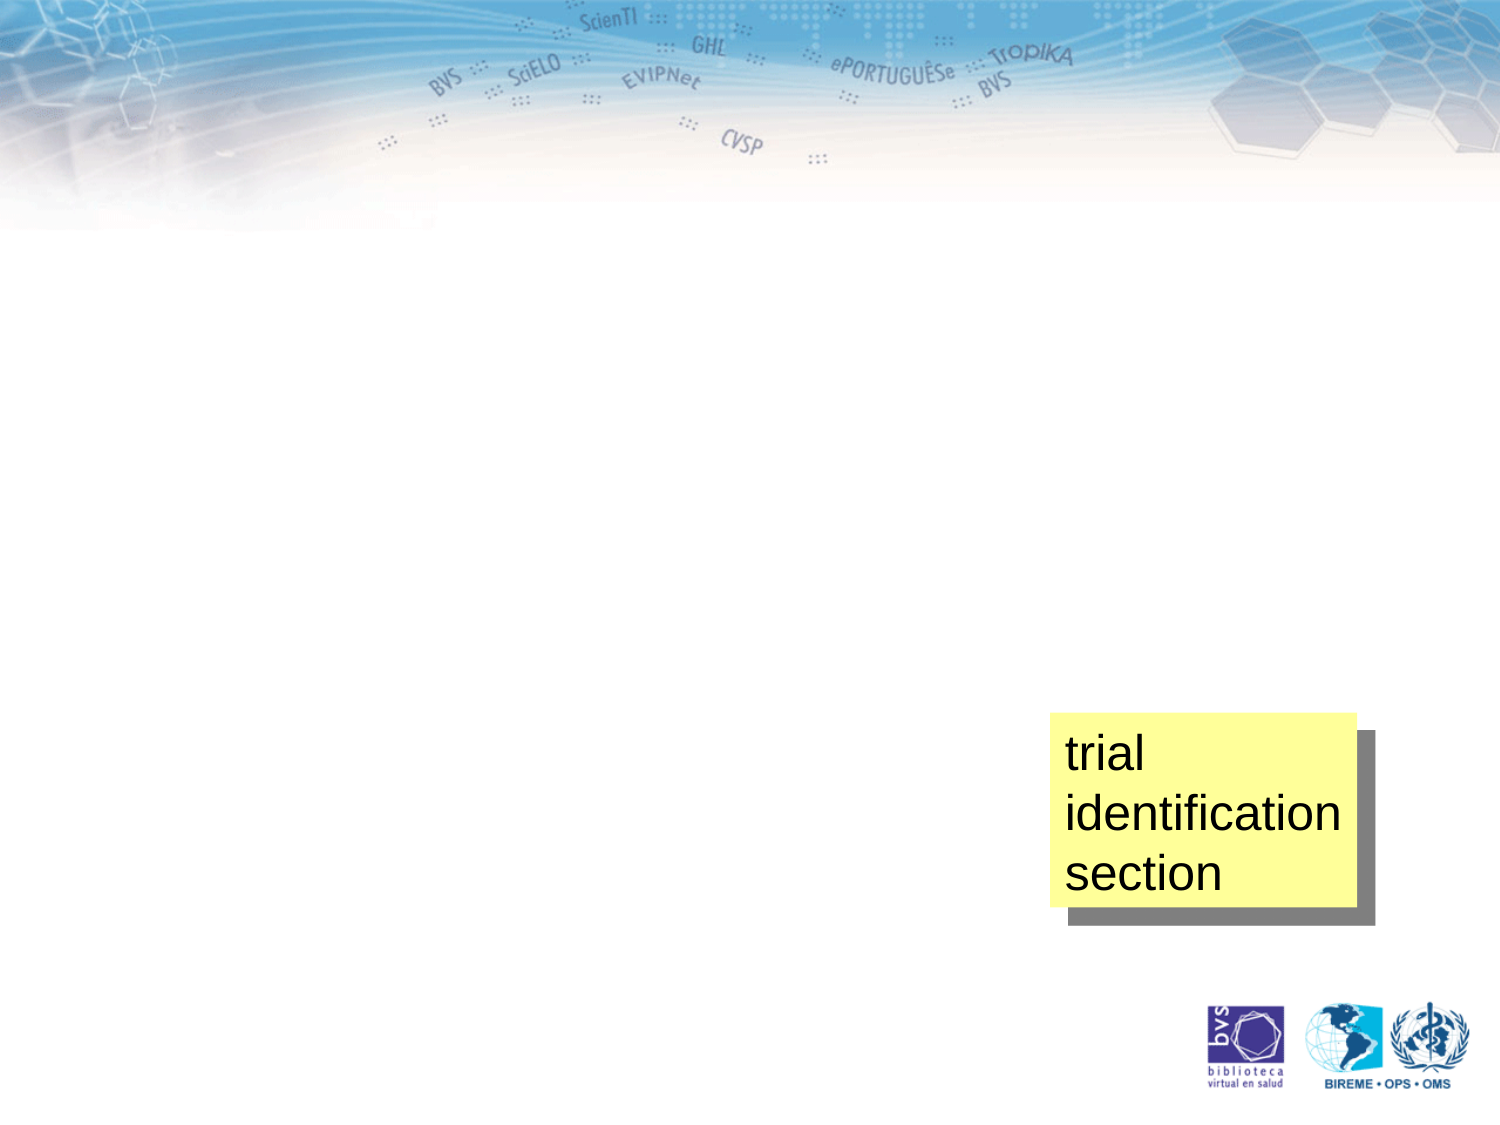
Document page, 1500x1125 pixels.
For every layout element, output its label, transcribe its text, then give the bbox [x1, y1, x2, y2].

picture [0, 0, 1500, 1125]
text_box trial identification section [1050, 712, 1358, 908]
